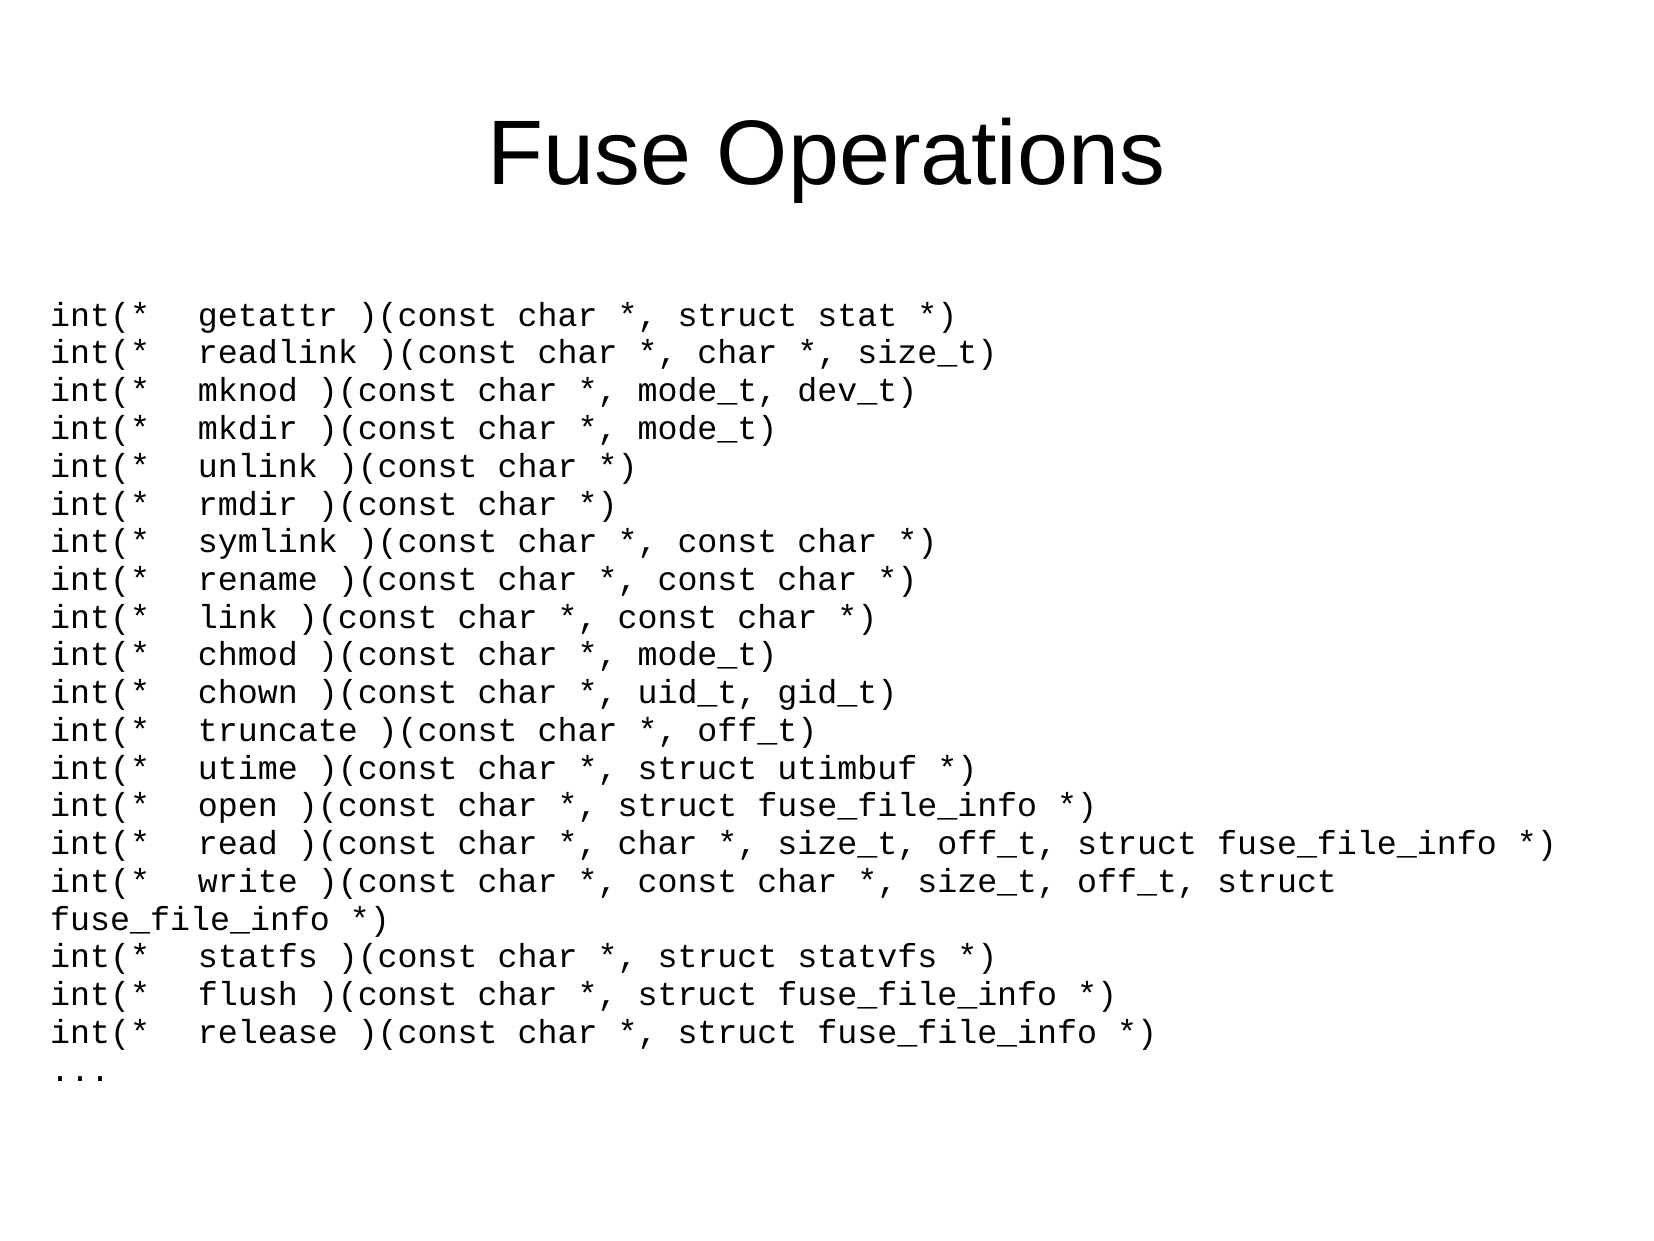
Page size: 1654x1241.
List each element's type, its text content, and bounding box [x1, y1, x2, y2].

title Fuse Operations [82, 49, 1571, 257]
text_box int(* getattr )(const char *, struct stat *) int(* readlink )(const char *, char *, size_t) int(* mknod )(const char *, mode_t, dev_t) int(* mkdir )(const char *, mode_t) int(* unlink )(const char *) int(* rmdir )(const char *) int(* symlink )(const char *, const char *) int(* rename )(const char *, const char *) int(* link )(const char *, const char *) int(* chmod )(const char *, mode_t) int(* chown )(const char *, uid_t, gid_t) int(* truncate )(const char *, off_t) int(* utime )(const char *, struct utimbuf *) int(* open )(const char *, struct fuse_file_info *) int(* read )(const char *, char *, size_t, off_t, struct fuse_file_info *) int(* write )(const char *, const char *, size_t, off_t, struct fuse_file_info *) int(* statfs )(const char *, struct statvfs *) int(* flush )(const char *, struct fuse_file_info *) int(* release )(const char *, struct fuse_file_info *) ... [35, 291, 1630, 1099]
text_box [455, 501, 485, 559]
